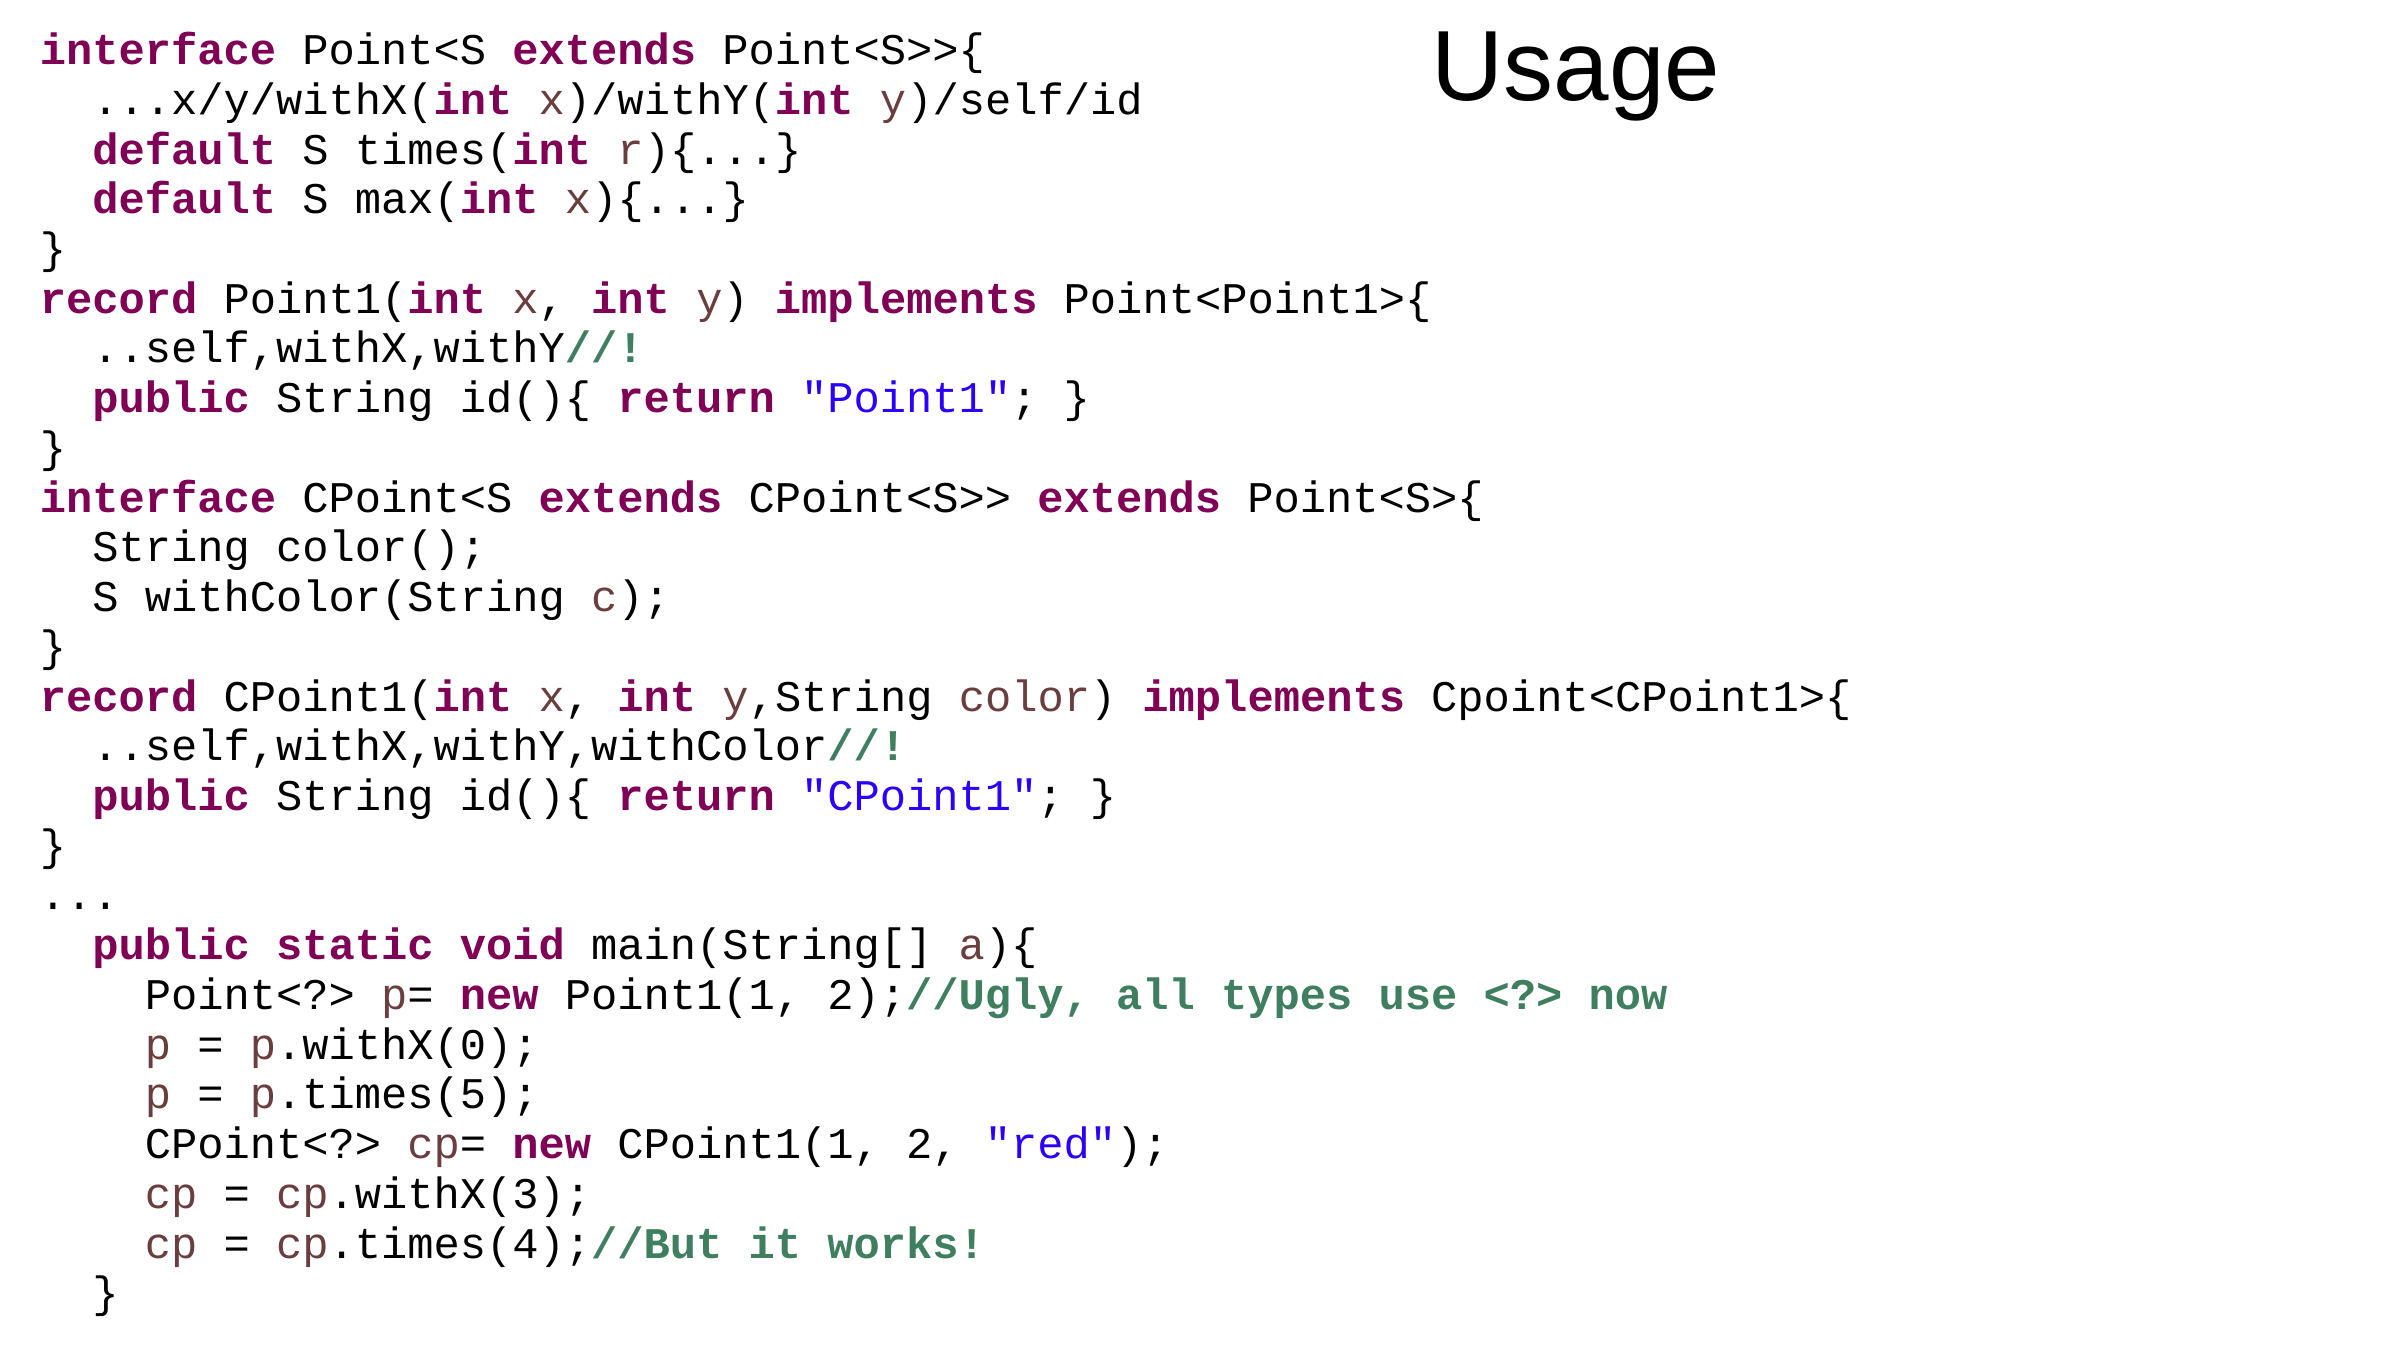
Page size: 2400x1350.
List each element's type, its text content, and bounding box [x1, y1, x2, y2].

text_box interface Point<S extends Point<S>>{ ...x/y/withX(int x)/withY(int y)/self/id default S times(int r){...} default S max(int x){...} } record Point1(int x, int y) implements Point<Point1>{ ..self,withX,withY//! public String id(){ return "Point1"; } } interface CPoint<S extends CPoint<S>> extends Point<S>{ String color(); S withColor(String c); } record CPoint1(int x, int y,String color) implements Cpoint<CPoint1>{ ..self,withX,withY,withColor//! public String id(){ return "CPoint1"; } } ... public static void main(String[] a){ Point<?> p= new Point1(1, 2);//Ugly, all types use <?> now p = p.withX(0); p = p.times(5); CPoint<?> cp= new CPoint1(1, 2, "red"); cp = cp.withX(3); cp = cp.times(4);//But it works! } [25, 20, 2245, 1329]
title Usage [300, 0, 2400, 179]
